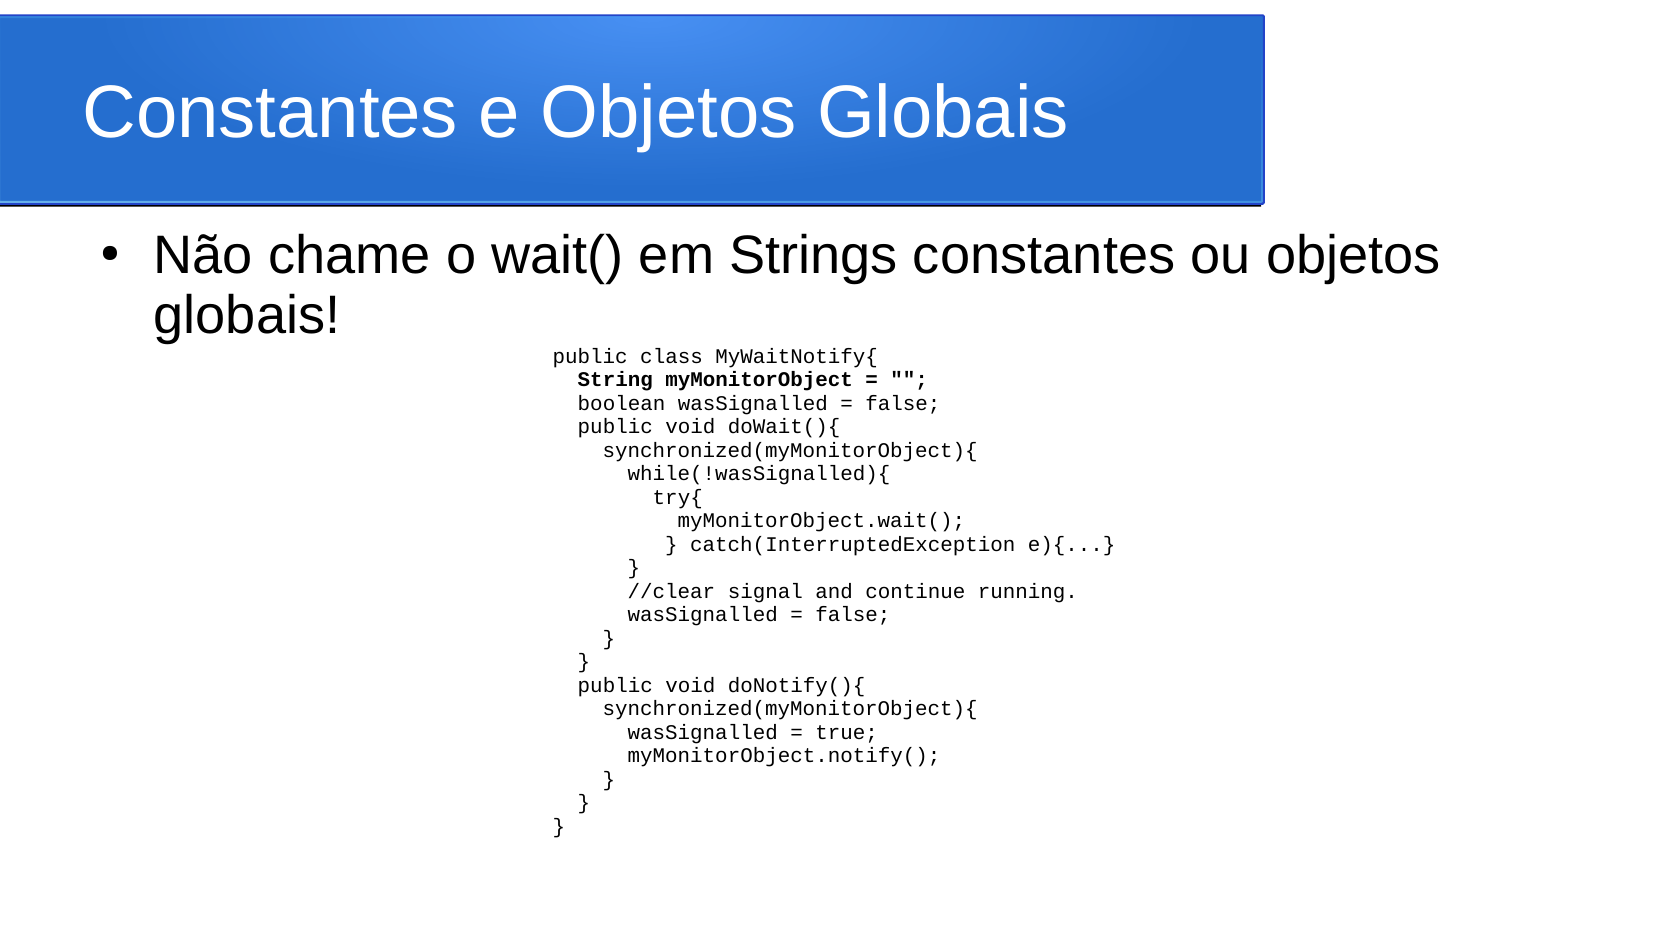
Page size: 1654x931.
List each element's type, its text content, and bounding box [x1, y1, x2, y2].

list Não chame o wait() em Strings constantes ou objetos globais! [82, 224, 1571, 764]
title Constantes e Objetos Globais [82, 35, 1235, 189]
text_box public class MyWaitNotify{ String myMonitorObject = ""; boolean wasSignalled = false; public void doWait(){ synchronized(myMonitorObject){ while(!wasSignalled){ try{ myMonitorObject.wait(); } catch(InterruptedException e){...} } //clear signal and continue running. wasSignalled = false; } } public void doNotify(){ synchronized(myMonitorObject){ wasSignalled = true; myMonitorObject.notify(); } } } [537, 338, 1131, 848]
